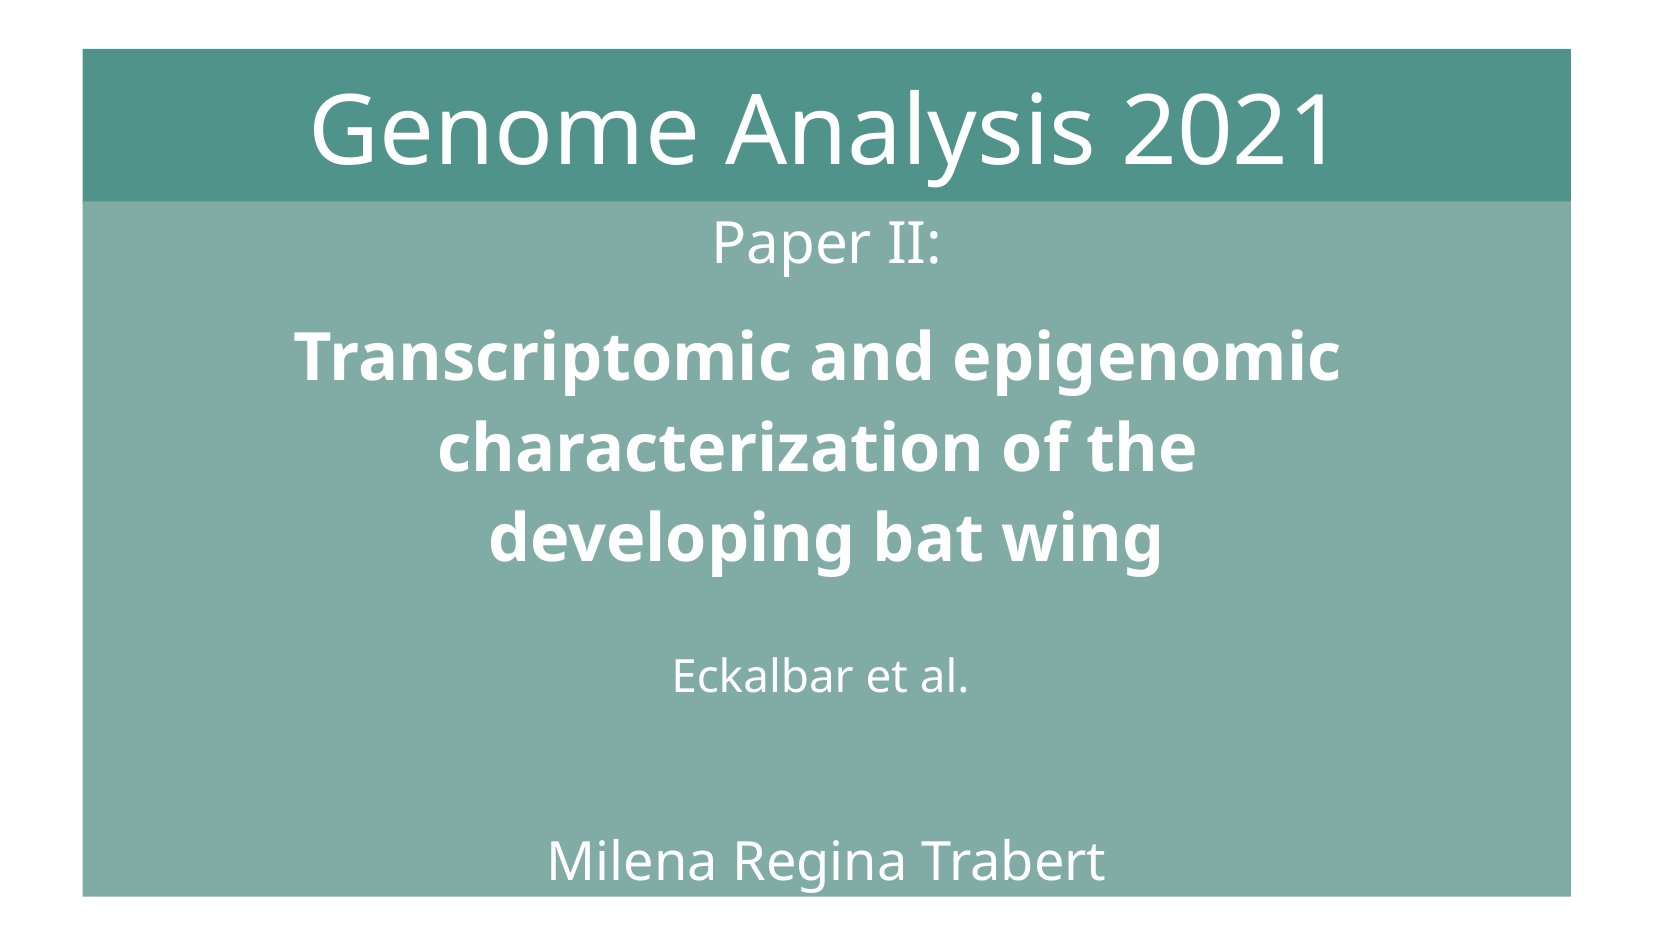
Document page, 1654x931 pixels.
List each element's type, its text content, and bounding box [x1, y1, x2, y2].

title Genome Analysis 2021 [82, 48, 1571, 201]
subtitle Paper II: Transcriptomic and epigenomic characterization of the developing bat wing Eckalbar et al. Milena Regina Trabert [82, 215, 1571, 883]
